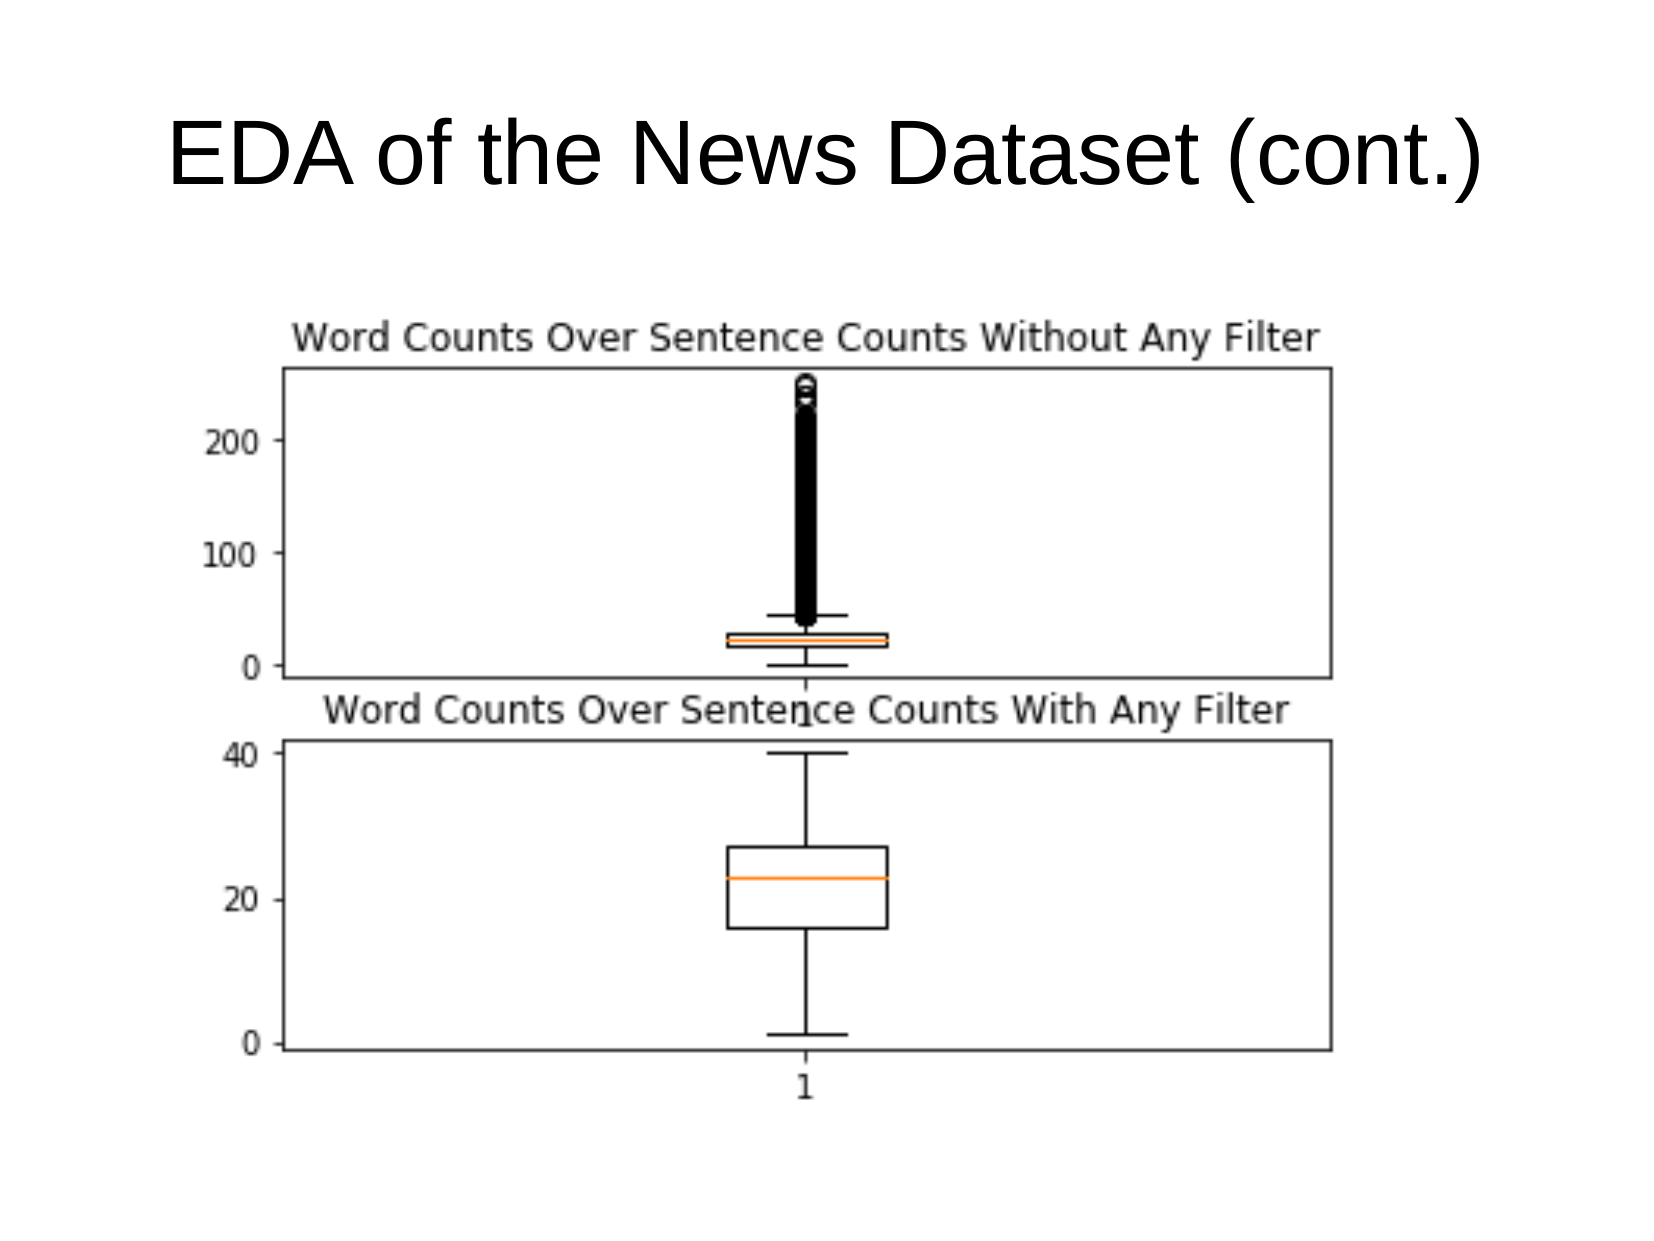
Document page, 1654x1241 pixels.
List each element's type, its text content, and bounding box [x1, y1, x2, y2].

title EDA of the News Dataset (cont.) [82, 49, 1571, 257]
picture [180, 299, 1362, 1126]
